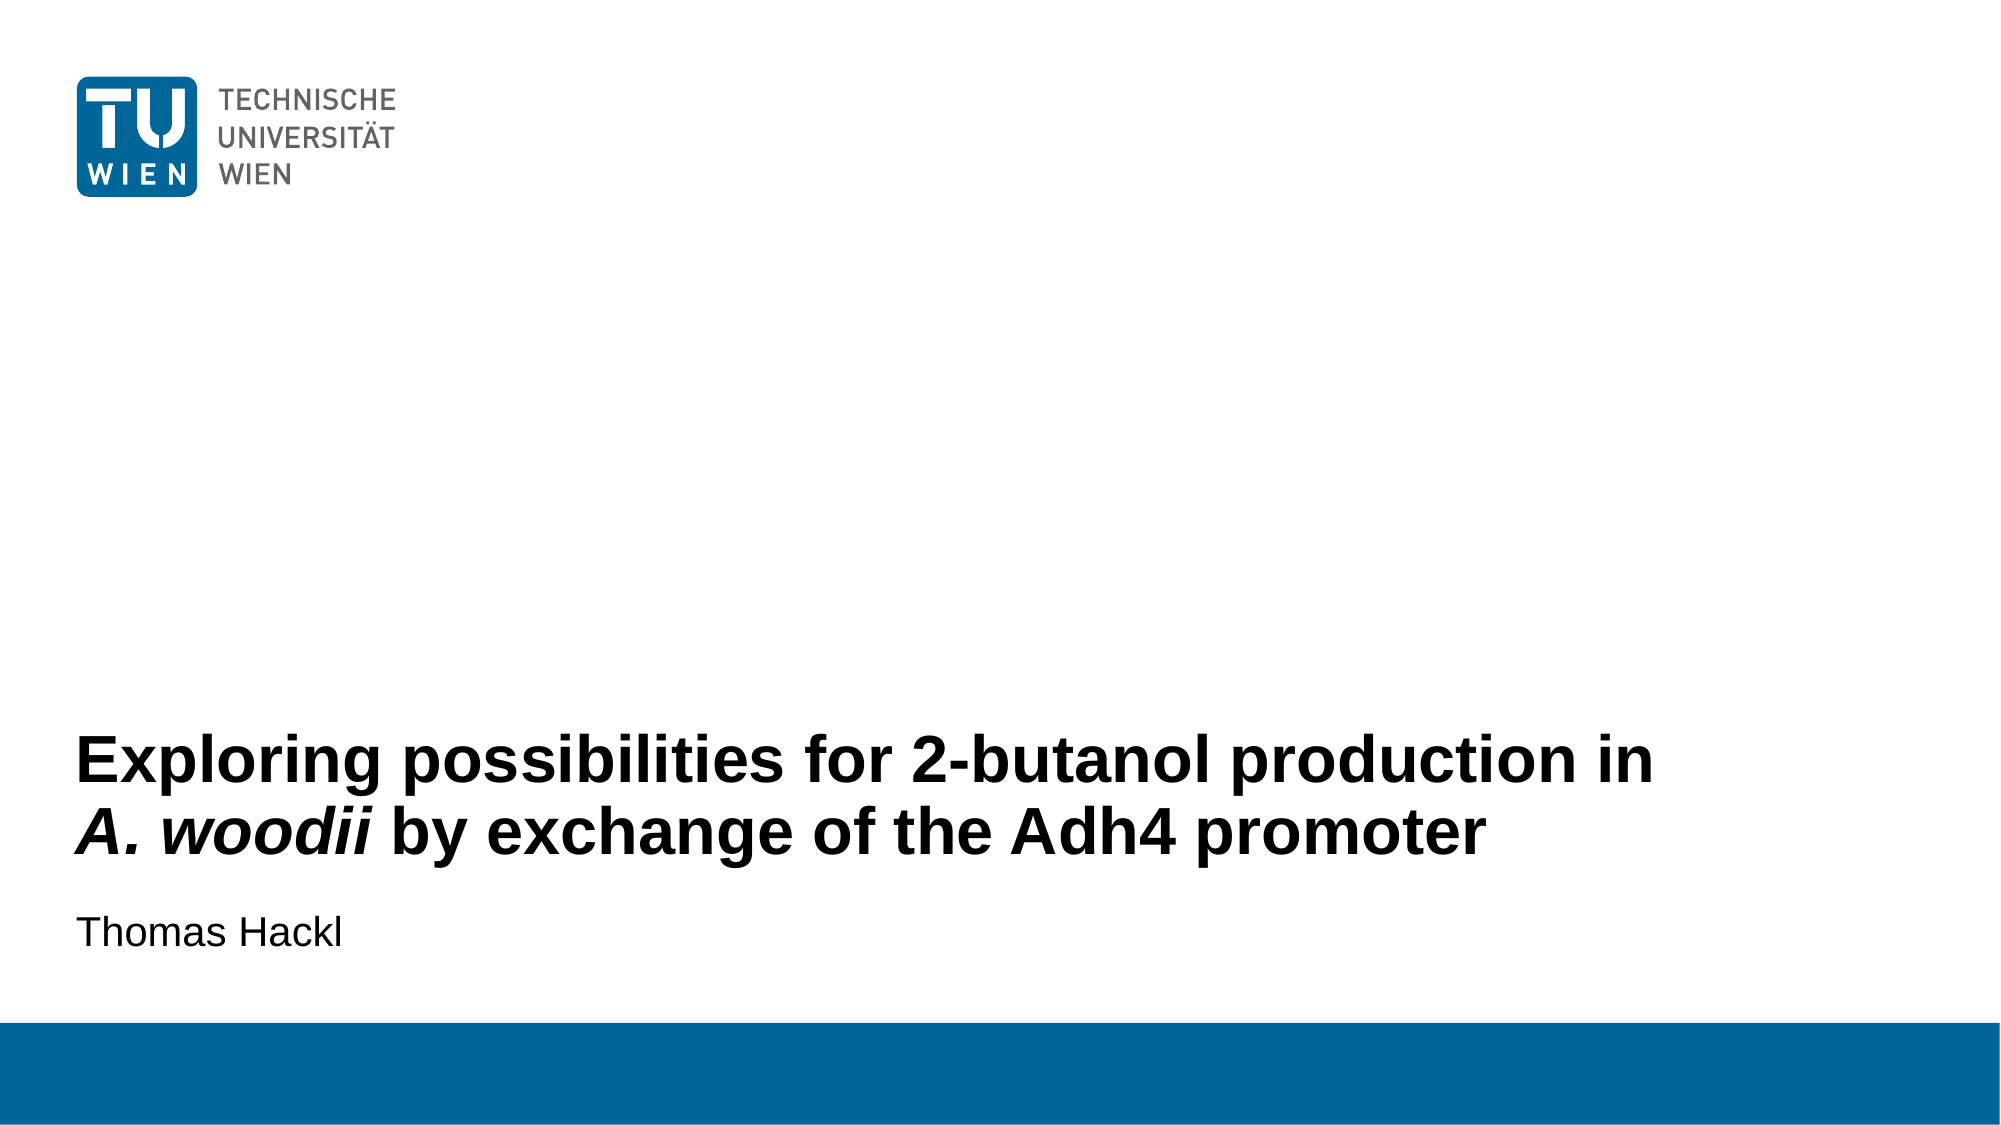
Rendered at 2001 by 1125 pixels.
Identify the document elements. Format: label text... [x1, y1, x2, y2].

list Thomas Hackl [75, 910, 1739, 967]
title Exploring possibilities for 2-butanol production in A. woodii by exchange of the Adh4 promoter [75, 698, 1739, 869]
